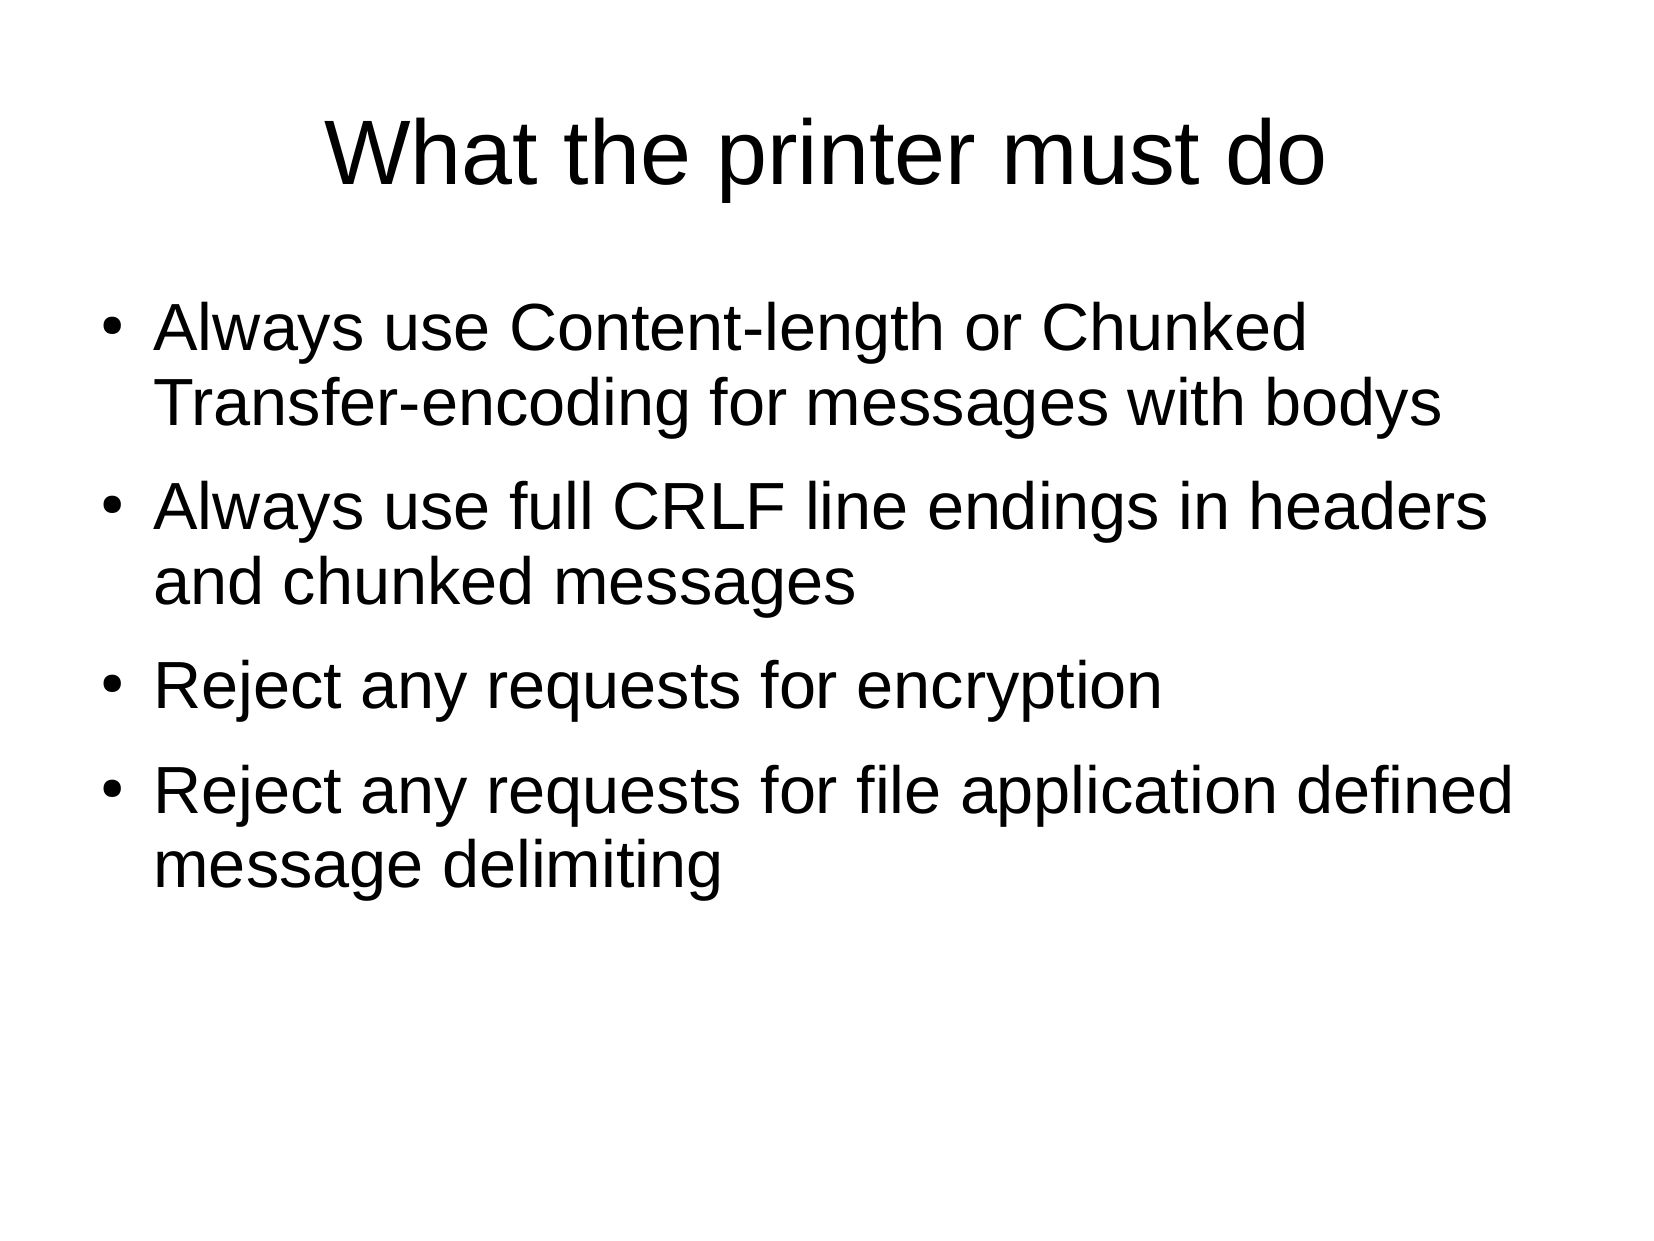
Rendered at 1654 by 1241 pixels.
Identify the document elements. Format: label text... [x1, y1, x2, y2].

list Always use Content-length or Chunked Transfer-encoding for messages with bodys Always use full CRLF line endings in headers and chunked messages Reject any requests for encryption Reject any requests for file application defined message delimiting [82, 290, 1571, 1010]
title What the printer must do [82, 49, 1571, 257]
